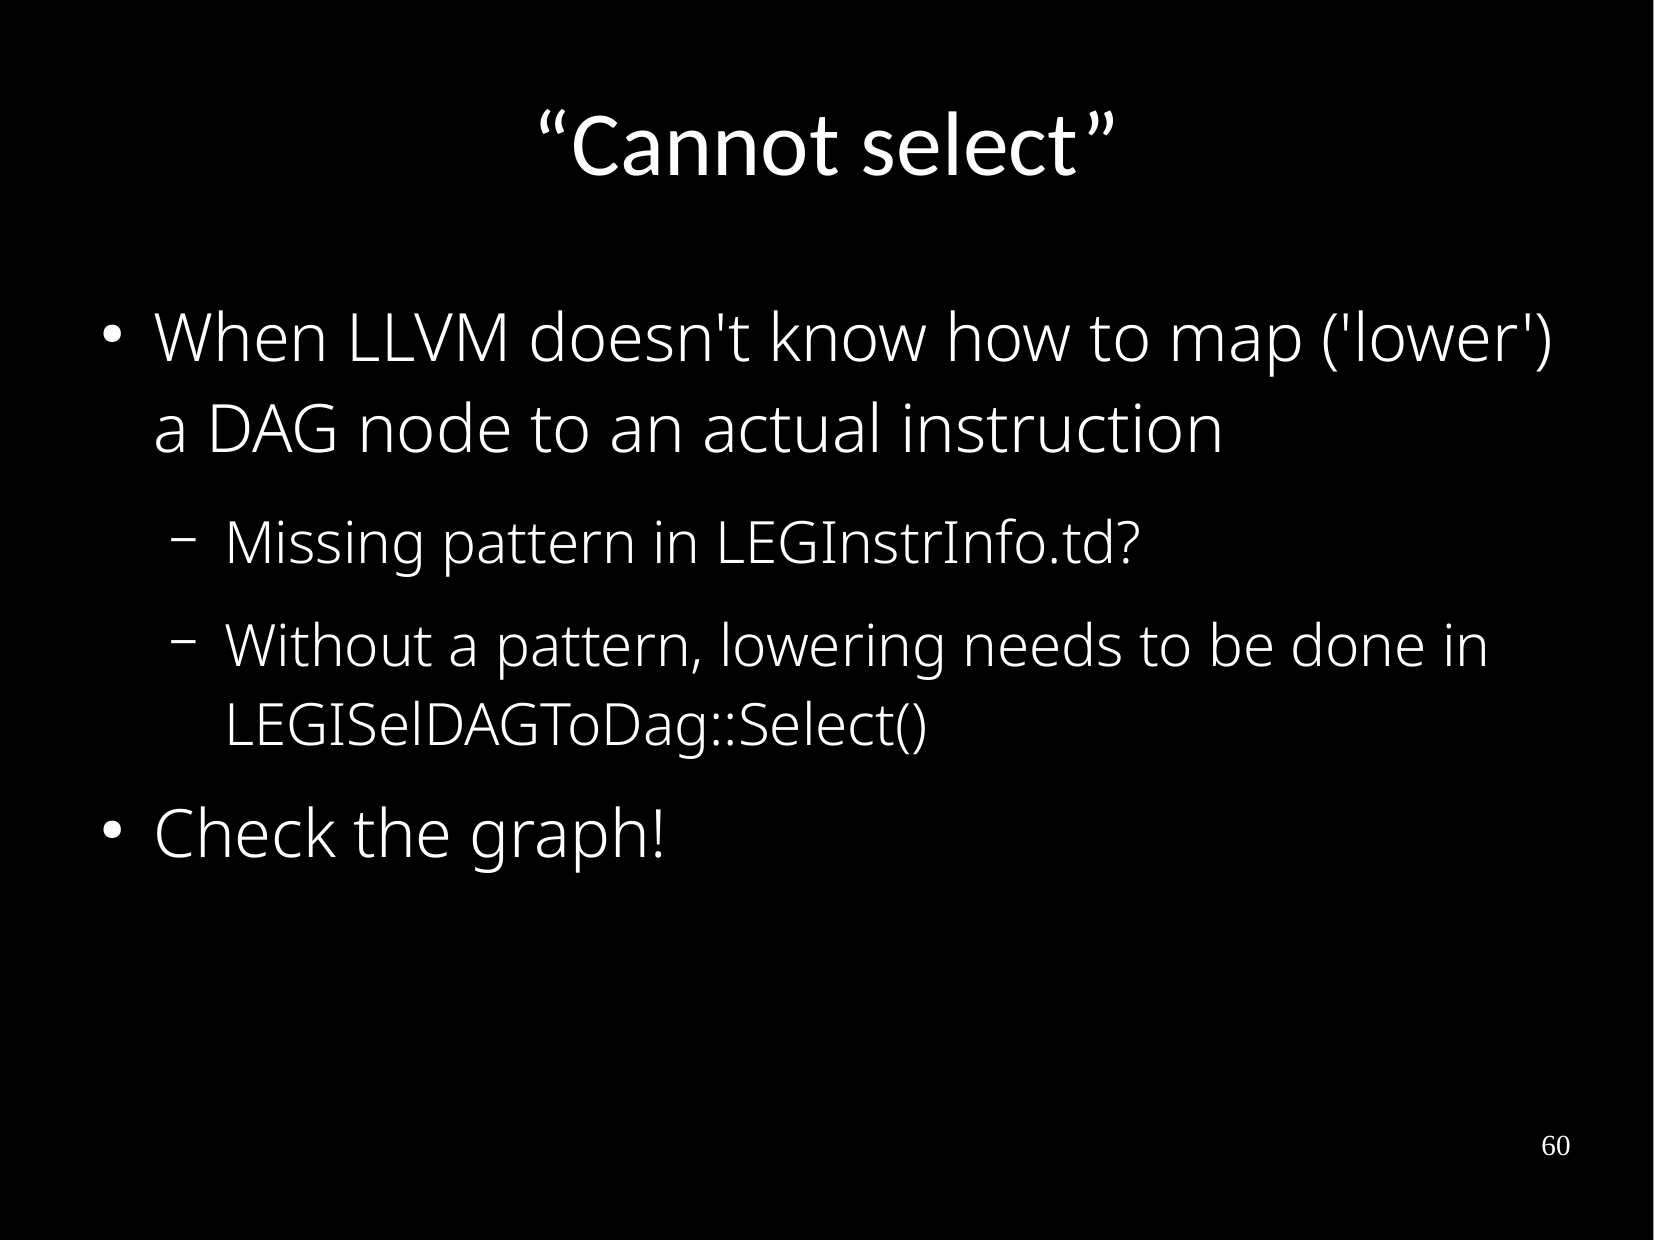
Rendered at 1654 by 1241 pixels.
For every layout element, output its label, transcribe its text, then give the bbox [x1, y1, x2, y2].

list When LLVM doesn't know how to map ('lower') a DAG node to an actual instruction Missing pattern in LEGInstrInfo.td? Without a pattern, lowering needs to be done in LEGISelDAGToDag::Select() Check the graph! [82, 290, 1571, 1010]
title “Cannot select” [82, 49, 1571, 257]
